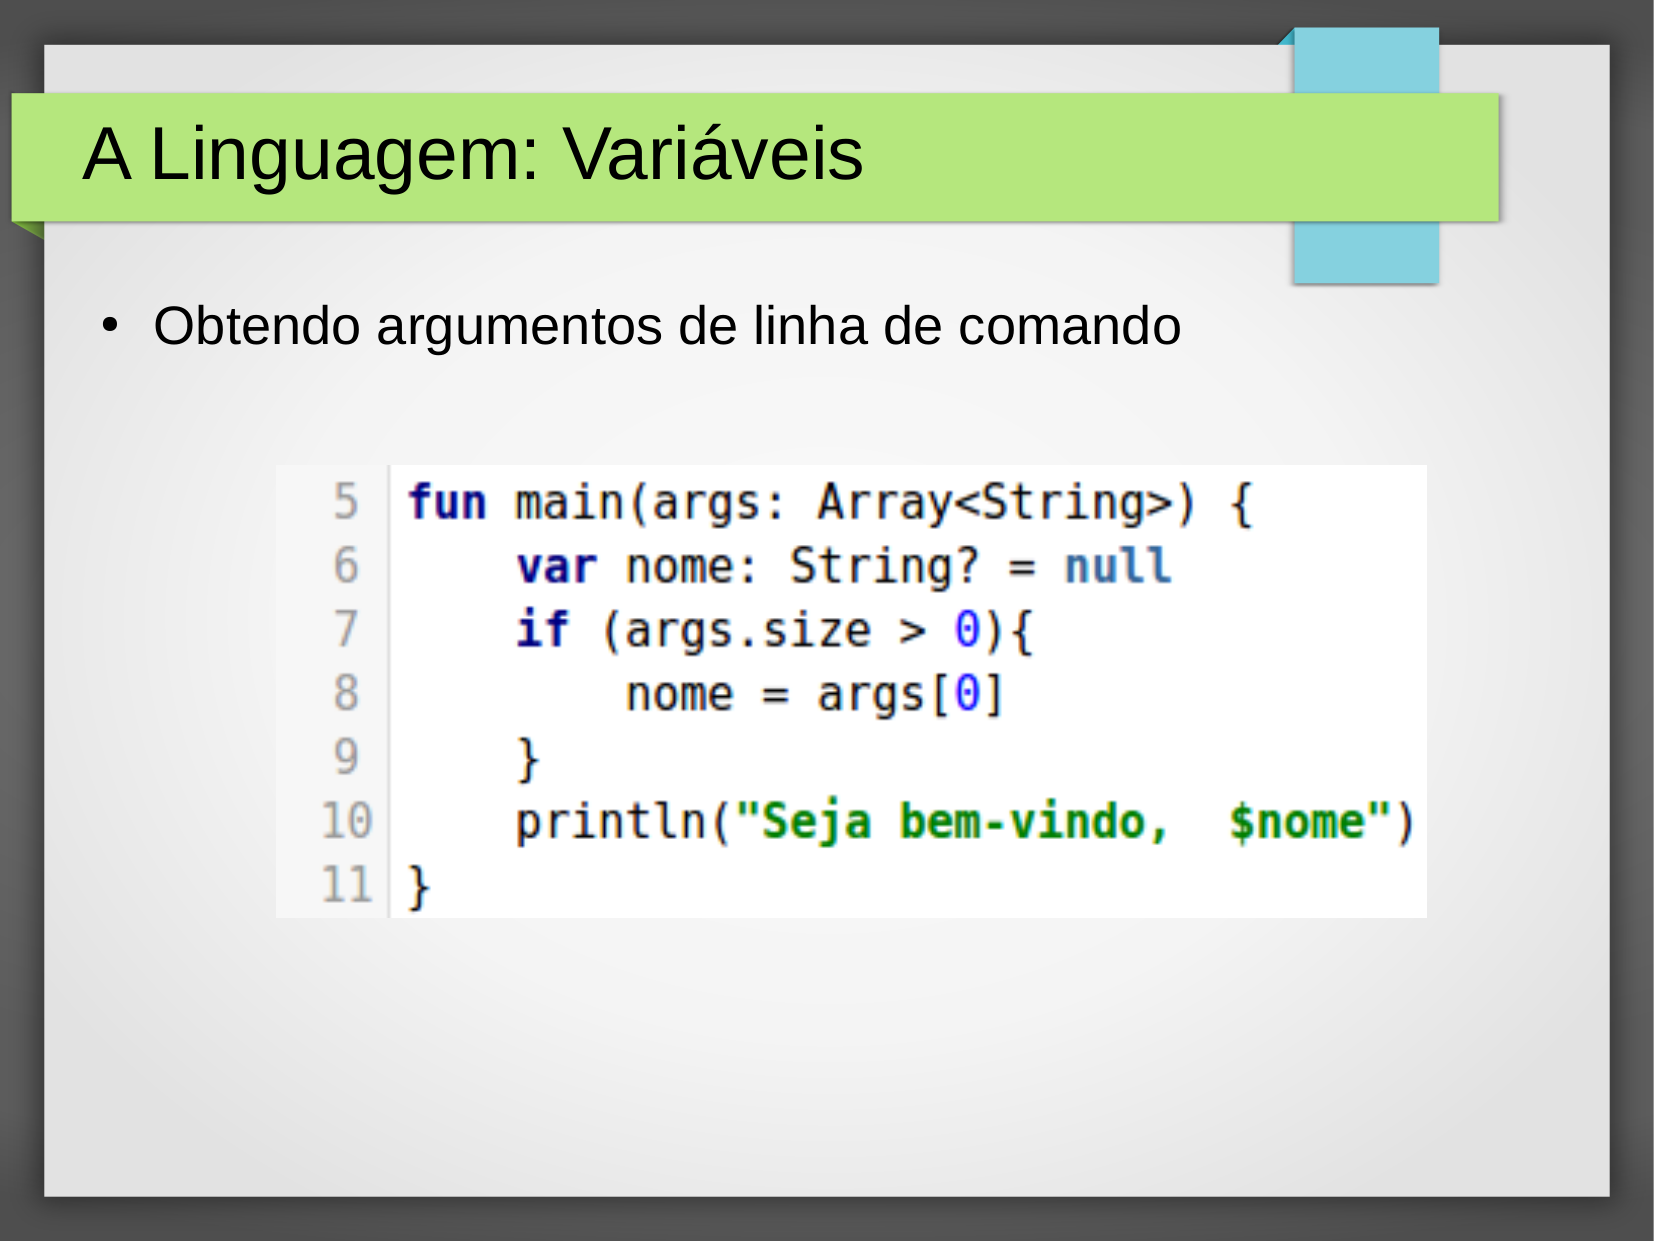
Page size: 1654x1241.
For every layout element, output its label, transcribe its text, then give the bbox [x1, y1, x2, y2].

title A Linguagem: Variáveis [82, 94, 1264, 213]
picture [0, 0, 1654, 1241]
list Obtendo argumentos de linha de comando [82, 295, 1571, 1015]
